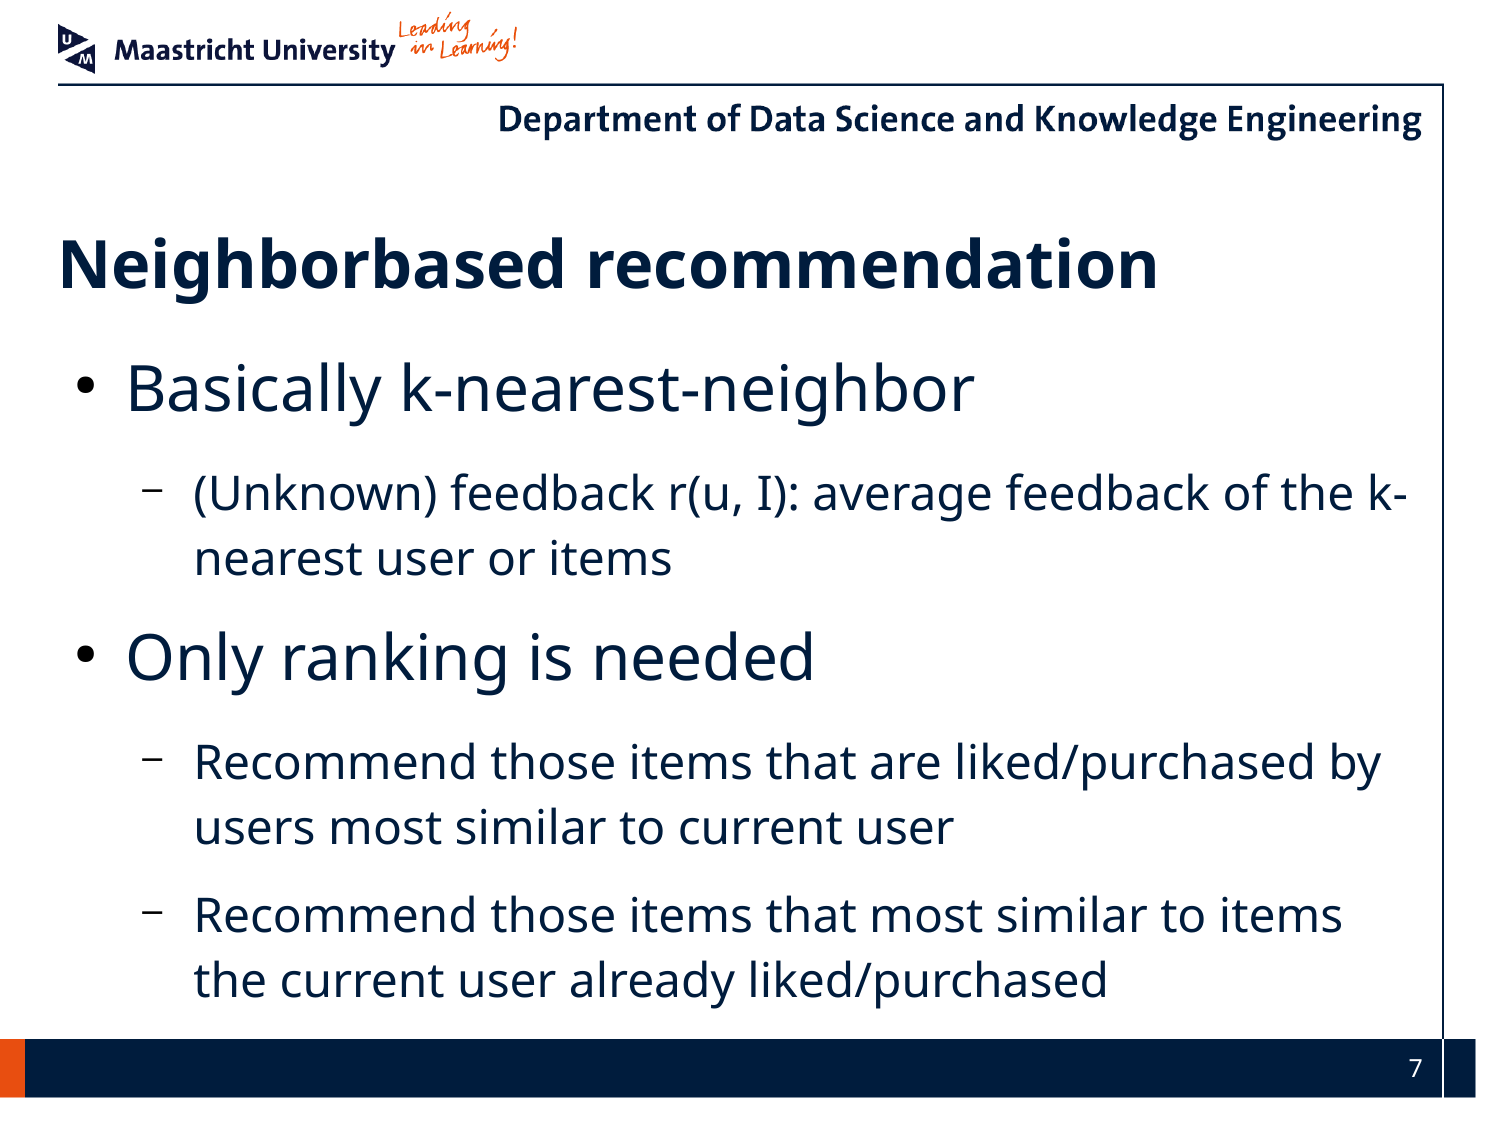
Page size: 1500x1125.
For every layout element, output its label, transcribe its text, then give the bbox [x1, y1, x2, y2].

picture [0, 0, 1500, 1125]
title Neighborbased recommendation [57, 200, 1425, 325]
list Basically k-nearest-neighbor (Unknown) feedback r(u, I): average feedback of the k-nearest user or items Only ranking is needed Recommend those items that are liked/purchased by users most similar to current user Recommend those items that most similar to items the current user already liked/purchased [57, 343, 1425, 1019]
